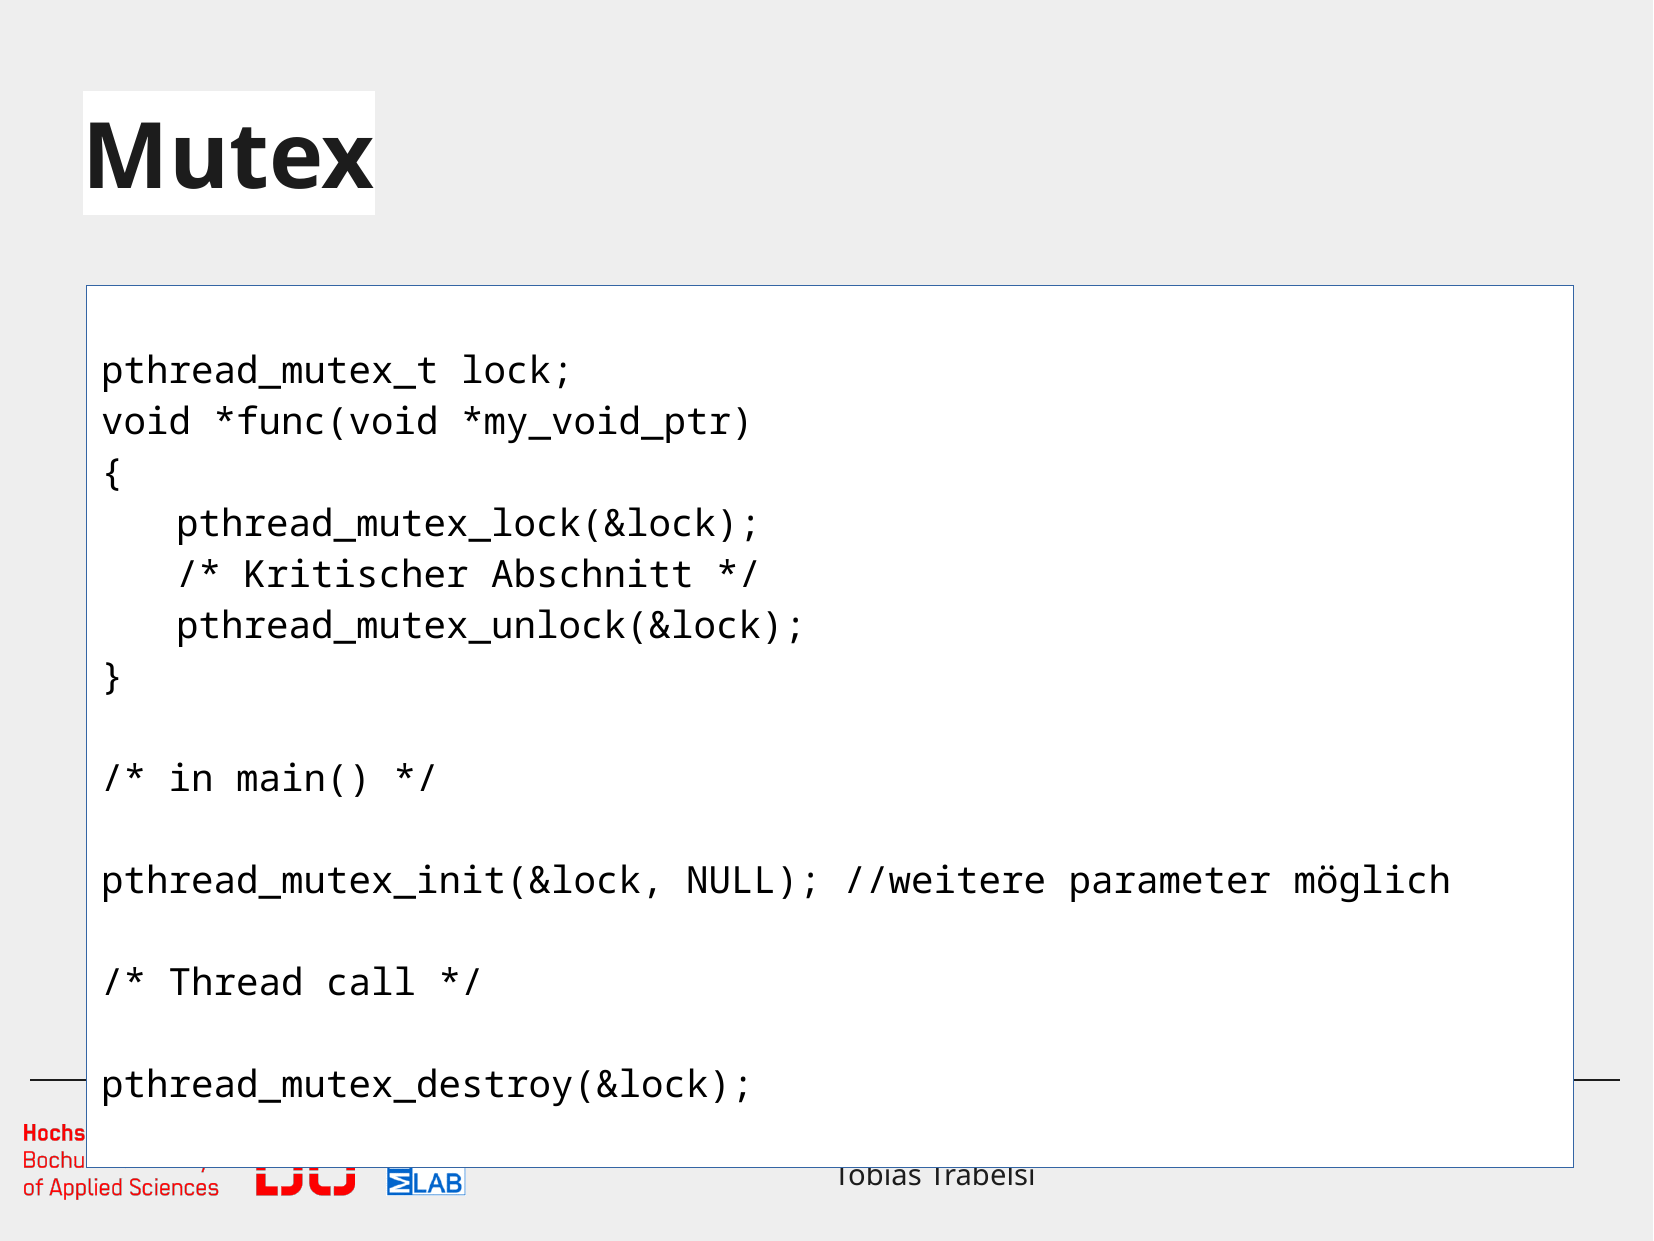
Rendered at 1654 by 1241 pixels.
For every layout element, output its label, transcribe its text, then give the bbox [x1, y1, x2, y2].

title Mutex [82, 49, 1561, 257]
text_box pthread_mutex_t lock; void *func(void *my_void_ptr) { pthread_mutex_lock(&lock); /* Kritischer Abschnitt */ pthread_mutex_unlock(&lock); } /* in main() */ pthread_mutex_init(&lock, NULL); //weitere parameter möglich /* Thread call */ pthread_mutex_destroy(&lock); [86, 285, 1574, 1107]
picture [386, 1168, 466, 1196]
picture [24, 1124, 355, 1200]
